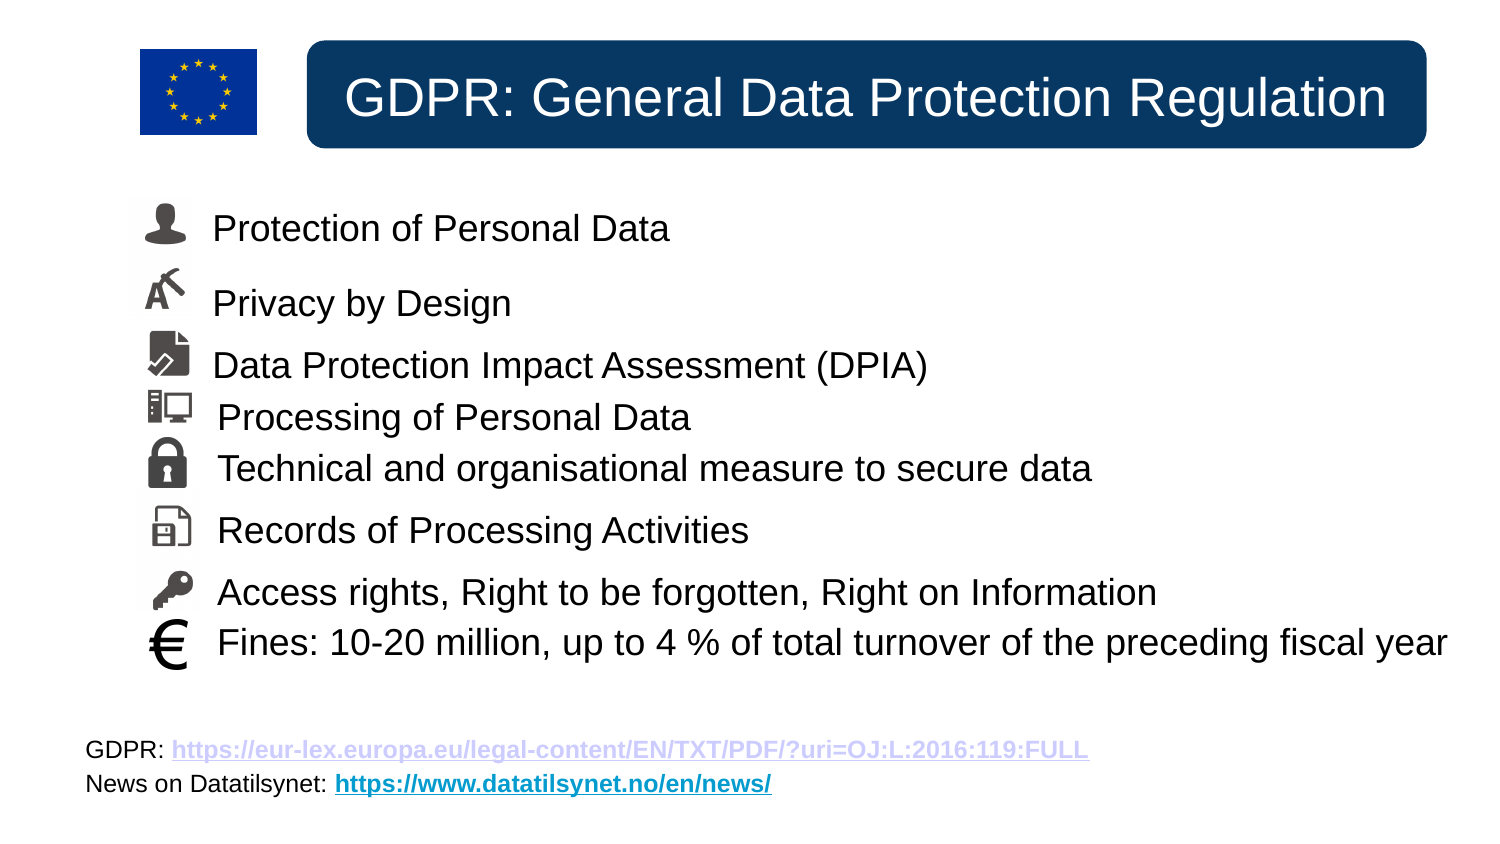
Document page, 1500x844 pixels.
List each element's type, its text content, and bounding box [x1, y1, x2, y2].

text_box Data Protection Impact Assessment (DPIA) [205, 320, 1467, 372]
text_box GDPR: https://eur-lex.europa.eu/legal-content/EN/TXT/PDF/?uri=OJ:L:2016:119:FULL News on Datatilsynet: https://www.datatilsynet.no/en/news/ [70, 713, 1358, 813]
picture [125, 196, 205, 436]
picture [132, 437, 205, 612]
text_box Access rights, Right to be forgotten, Right on Information [205, 547, 1471, 597]
picture [140, 49, 257, 135]
text_box GDPR: General Data Protection Regulation [306, 40, 1427, 149]
text_box Protection of Personal Data [137, 182, 1467, 257]
text_box Privacy by Design [197, 257, 1467, 320]
text_box Fines: 10-20 million, up to 4 % of total turnover of the preceding fiscal year [142, 597, 1471, 706]
text_box Processing of Personal Data [205, 372, 1471, 422]
text_box Technical and organisational measure to secure data [142, 422, 1471, 485]
text_box Records of Processing Activities [193, 485, 1471, 547]
picture [149, 619, 188, 670]
